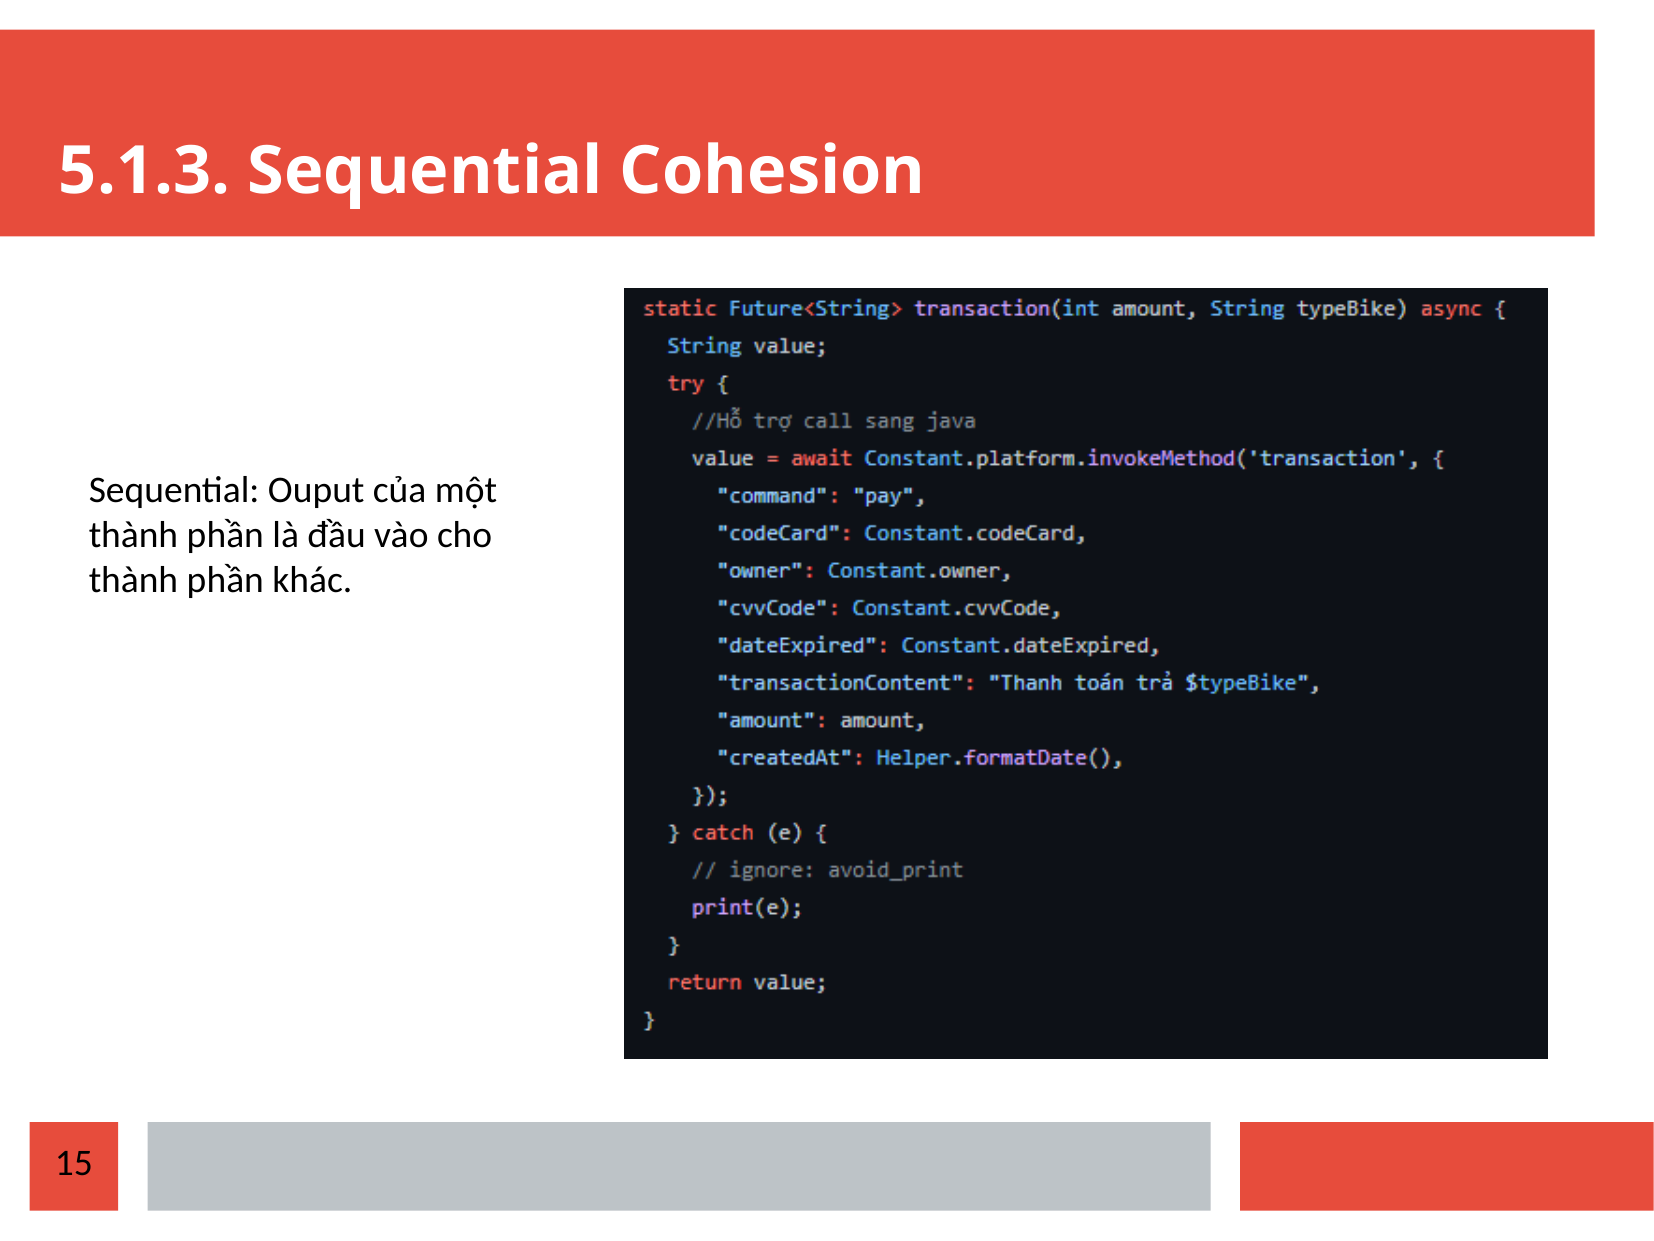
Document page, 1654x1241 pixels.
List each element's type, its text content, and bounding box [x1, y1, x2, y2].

text_box 14 [29, 1122, 119, 1211]
title 5.1.3. Sequential Cohesion [59, 59, 1595, 207]
text_box Sequential: Ouput của một thành phần là đầu vào cho thành phần khác. [73, 457, 568, 609]
picture [624, 288, 1548, 1059]
